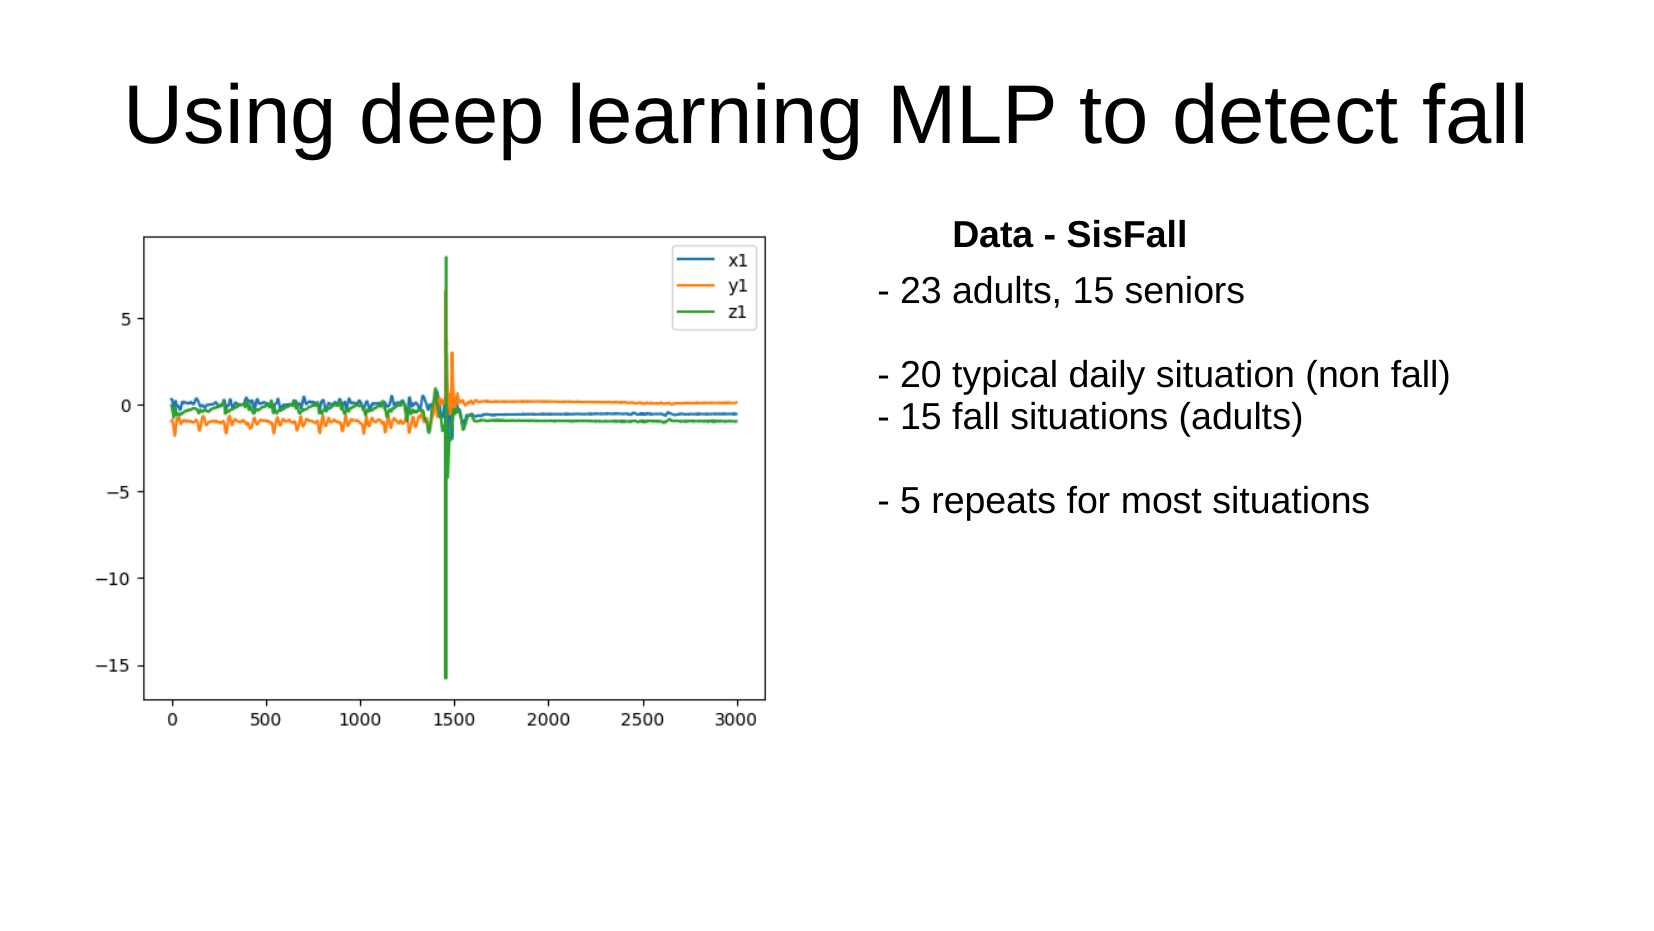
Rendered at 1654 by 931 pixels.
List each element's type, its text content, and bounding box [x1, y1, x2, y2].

title Using deep learning MLP to detect fall [82, 37, 1571, 193]
text_box Data - SisFall [937, 205, 1351, 305]
picture [82, 224, 776, 742]
text_box - 23 adults, 15 seniors - 20 typical daily situation (non fall) - 15 fall situations (adults) - 5 repeats for most situations [862, 262, 1538, 572]
